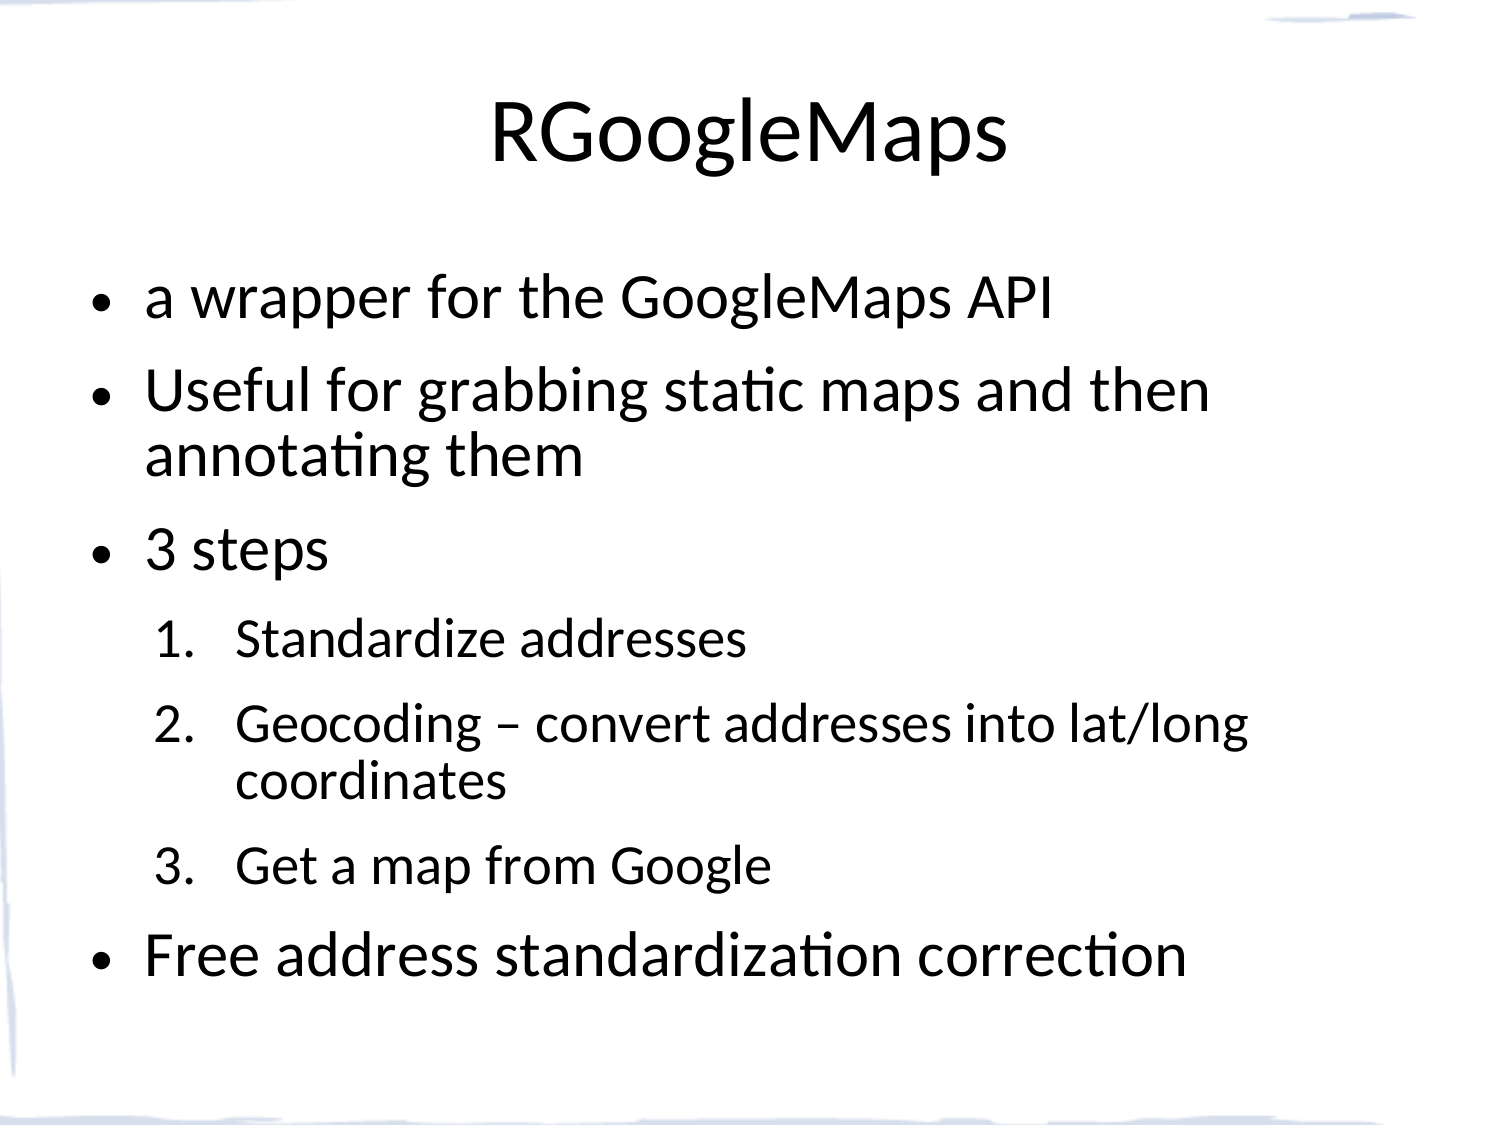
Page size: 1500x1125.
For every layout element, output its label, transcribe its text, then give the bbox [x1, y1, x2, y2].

title RGoogleMaps [75, 45, 1425, 233]
picture [0, 0, 1500, 1125]
list a wrapper for the GoogleMaps API Useful for grabbing static maps and then annotating them 3 steps Standardize addresses Geocoding – convert addresses into lat/long coordinates Get a map from Google Free address standardization correction [75, 262, 1425, 1005]
